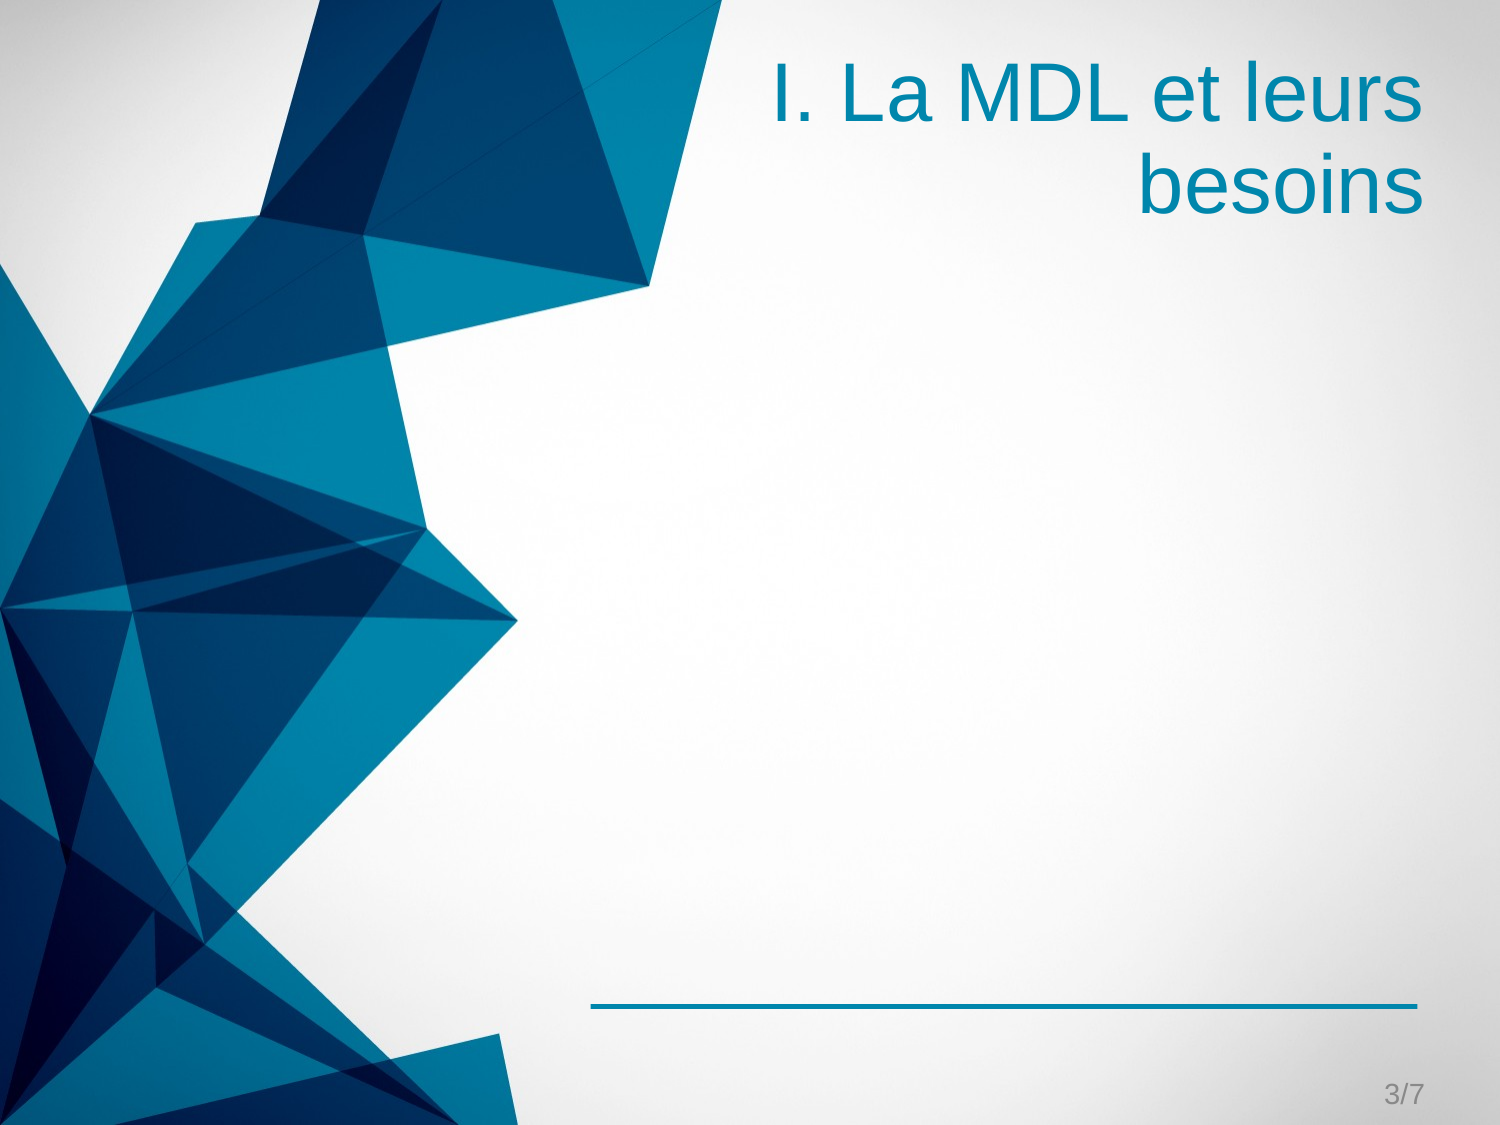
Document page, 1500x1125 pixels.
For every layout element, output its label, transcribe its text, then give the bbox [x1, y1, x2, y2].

picture [0, 0, 1500, 1125]
title I. La MDL et leurs besoins [708, 44, 1425, 233]
